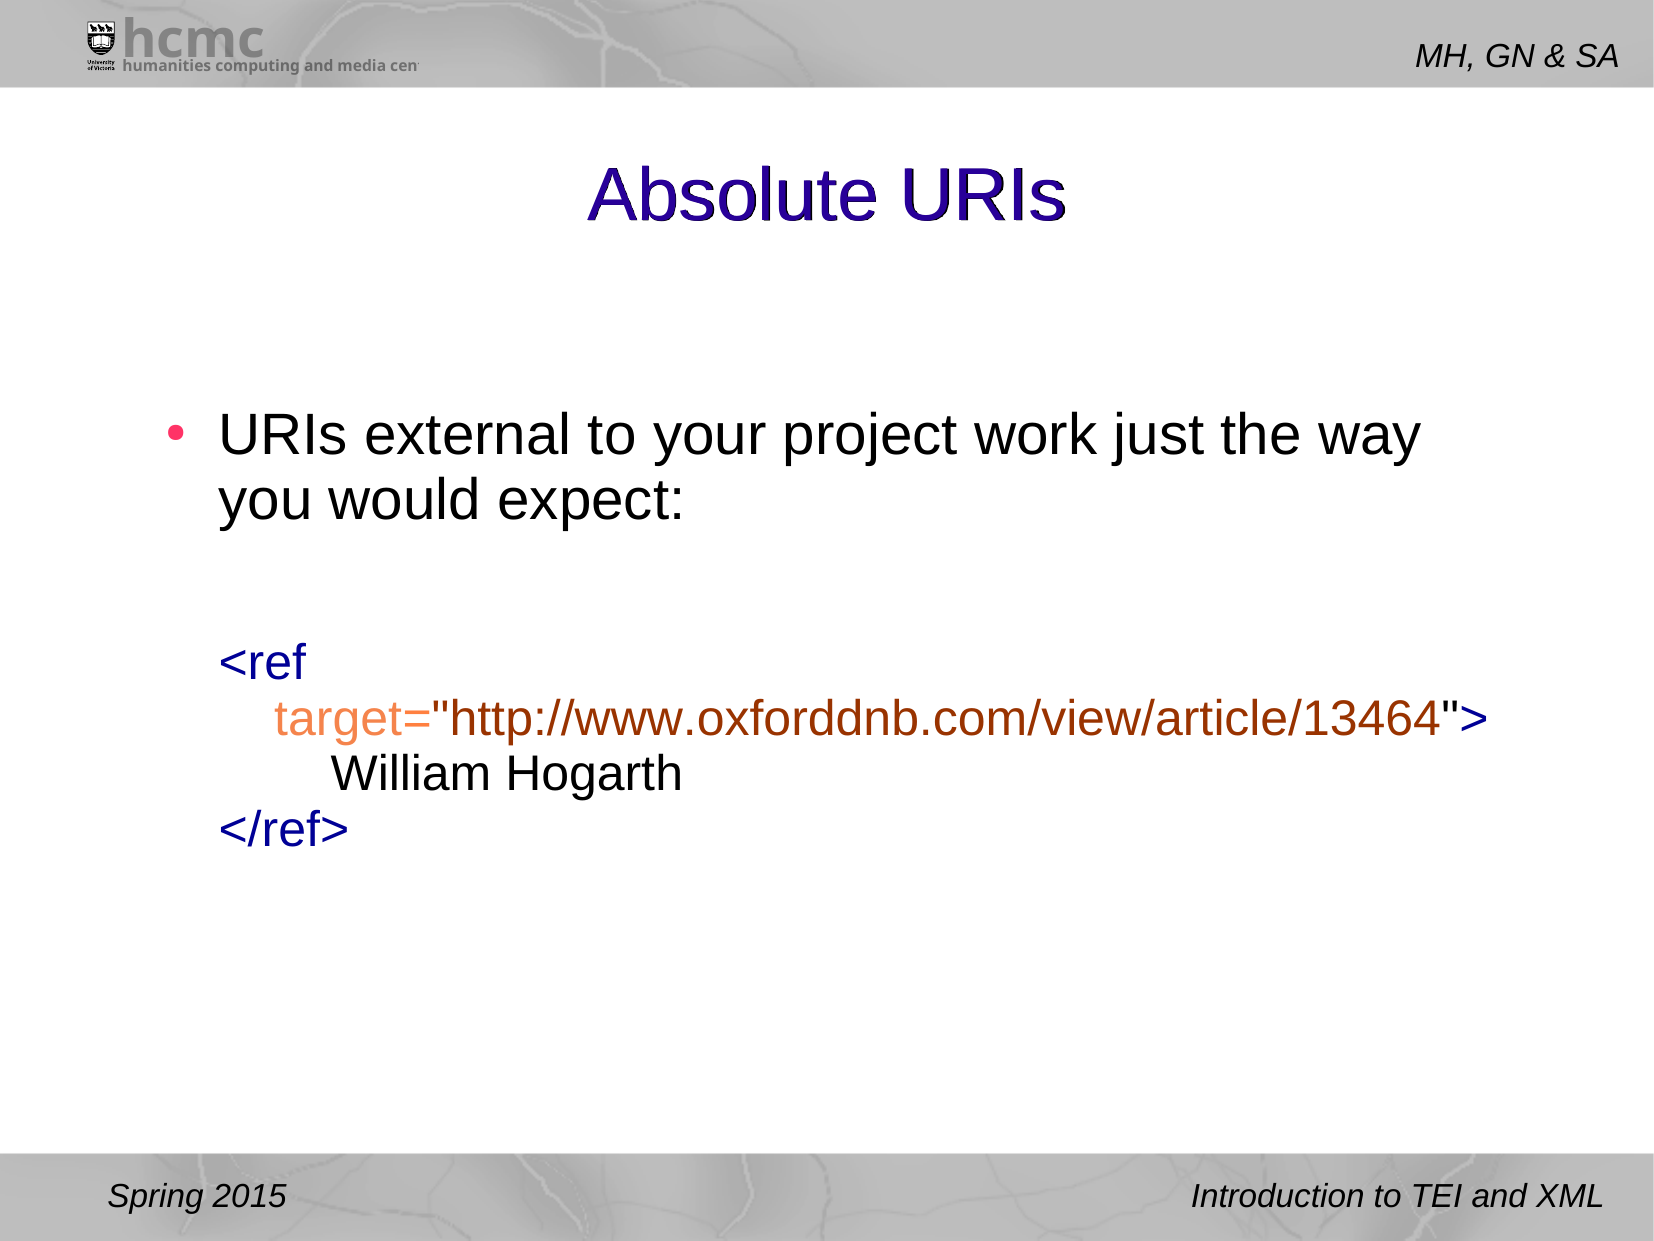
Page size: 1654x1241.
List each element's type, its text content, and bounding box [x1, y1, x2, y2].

list URIs external to your project work just the way you would expect: <ref target="http://www.oxforddnb.com/view/article/13464"> William Hogarth </ref> [147, 401, 1506, 1045]
picture [0, 0, 1654, 1241]
title Absolute URIs [118, 90, 1536, 298]
